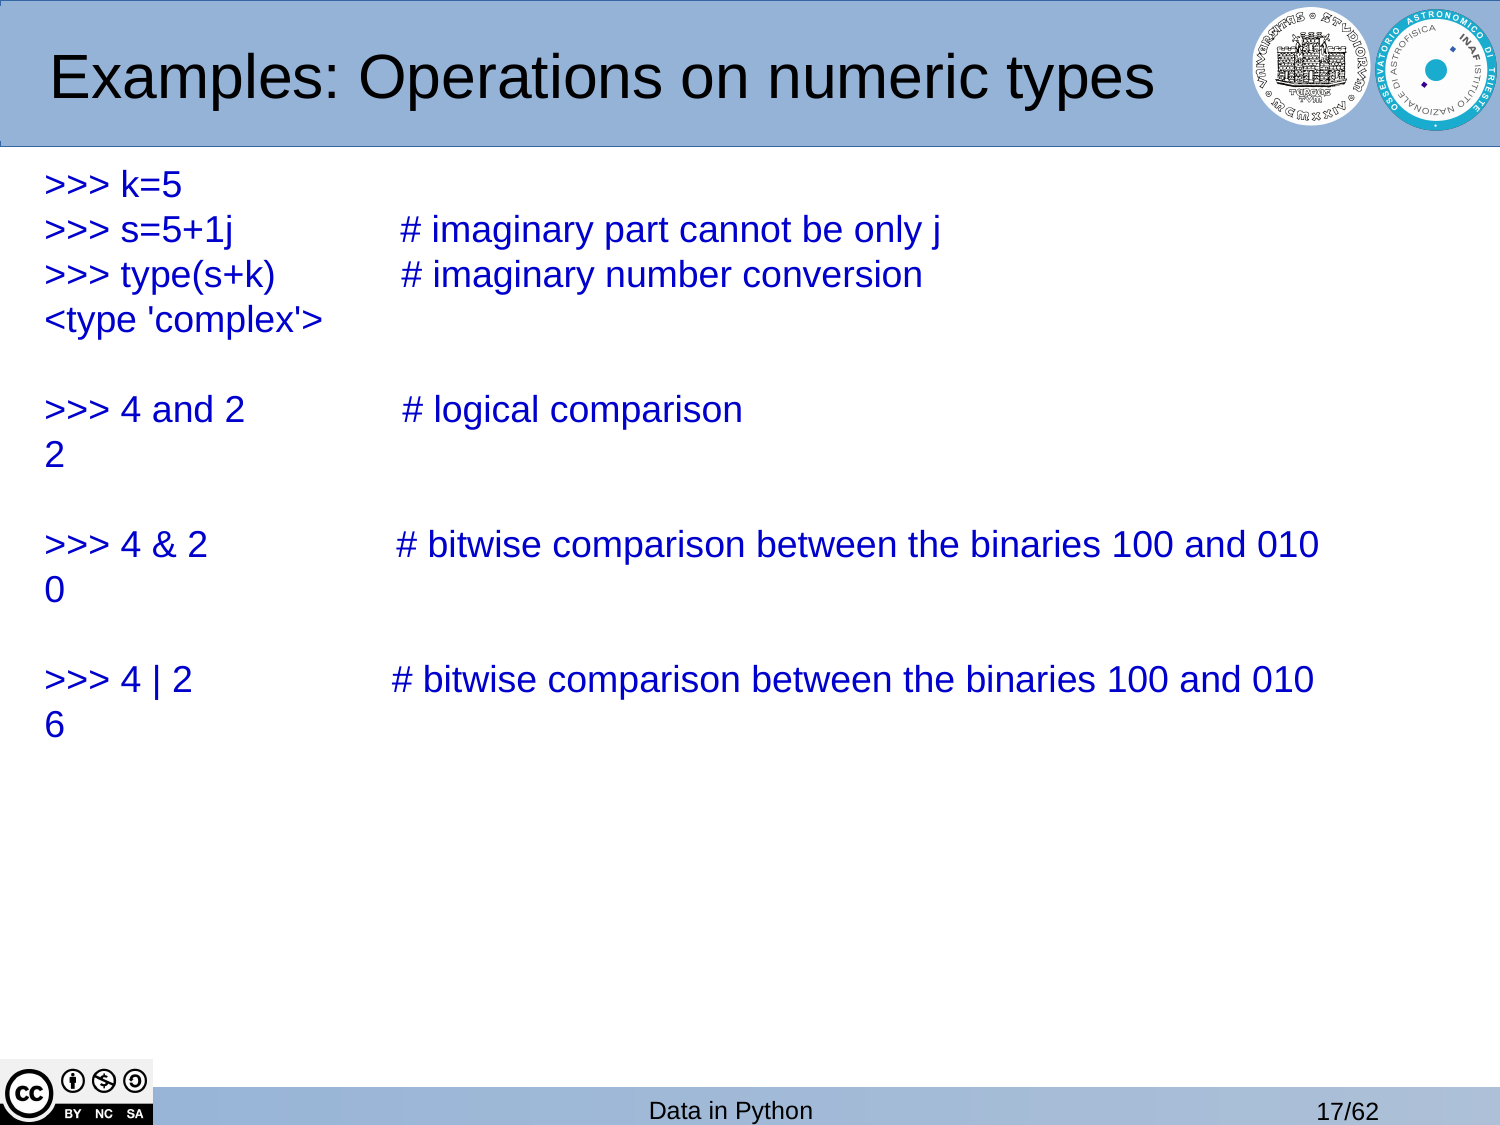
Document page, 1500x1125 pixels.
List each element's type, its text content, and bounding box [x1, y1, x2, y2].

picture [1253, 0, 1500, 152]
picture [0, 1059, 153, 1125]
text_box Examples: Operations on numeric types [0, 5, 1253, 141]
list >>> k=5 >>> s=5+1j # imaginary part cannot be only j >>> type(s+k) # imaginary number conversion <type 'complex'> >>> 4 and 2 # logical comparison 2 >>> 4 & 2 # bitwise comparison between the binaries 100 and 010 0 >>> 4 | 2 # bitwise comparison between the binaries 100 and 010 6 [29, 152, 1500, 1065]
